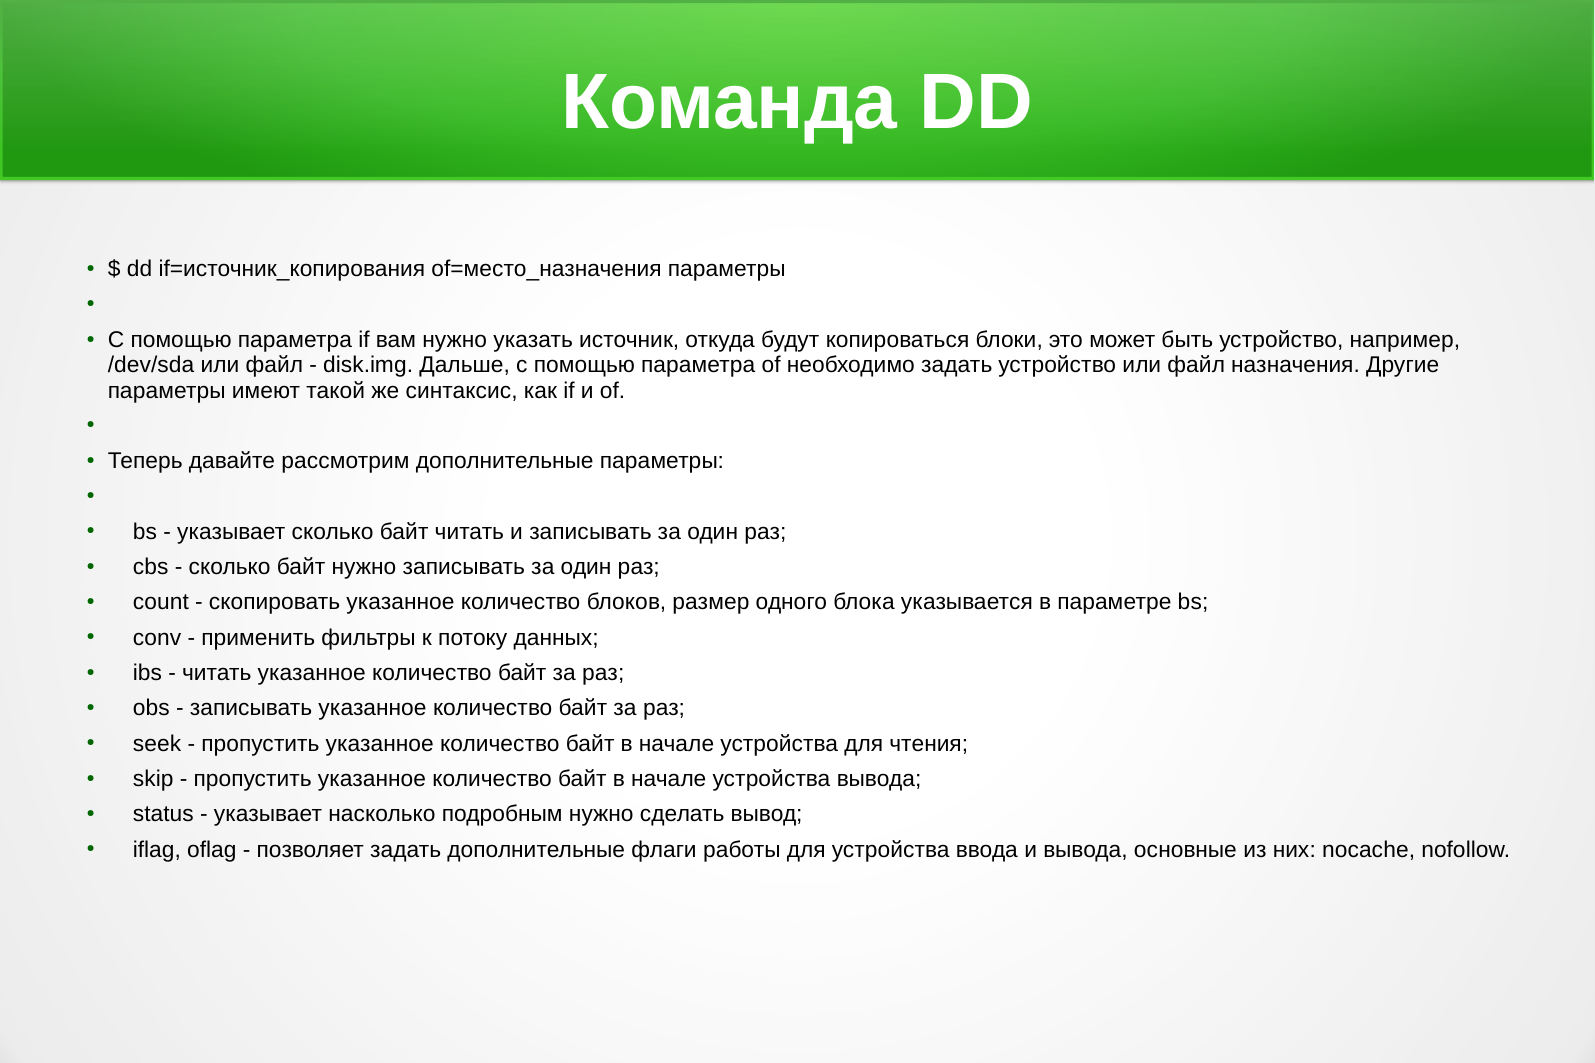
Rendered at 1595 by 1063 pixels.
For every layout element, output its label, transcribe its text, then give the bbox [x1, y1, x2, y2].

title Команда DD [79, 40, 1515, 162]
list $ dd if=источник_копирования of=место_назначения параметры С помощью параметра if вам нужно указать источник, откуда будут копироваться блоки, это может быть устройство, например, /dev/sda или файл - disk.img. Дальше, с помощью параметра of необходимо задать устройство или файл назначения. Другие параметры имеют такой же синтаксис, как if и of. Теперь давайте рассмотрим дополнительные параметры: bs - указывает сколько байт читать и записывать за один раз; cbs - сколько байт нужно записывать за один раз; count - скопировать указанное количество блоков, размер одного блока указывается в параметре bs; conv - применить фильтры к потоку данных; ibs - читать указанное количество байт за раз; obs - записывать указанное количество байт за раз; seek - пропустить указанное количество байт в начале устройства для чтения; skip - пропустить указанное количество байт в начале устройства вывода; status - указывает насколько подробным нужно сделать вывод; iflag, oflag - позволяет задать дополнительные флаги работы для устройства ввода и вывода, основные из них: nocache, nofollow. [79, 256, 1515, 873]
